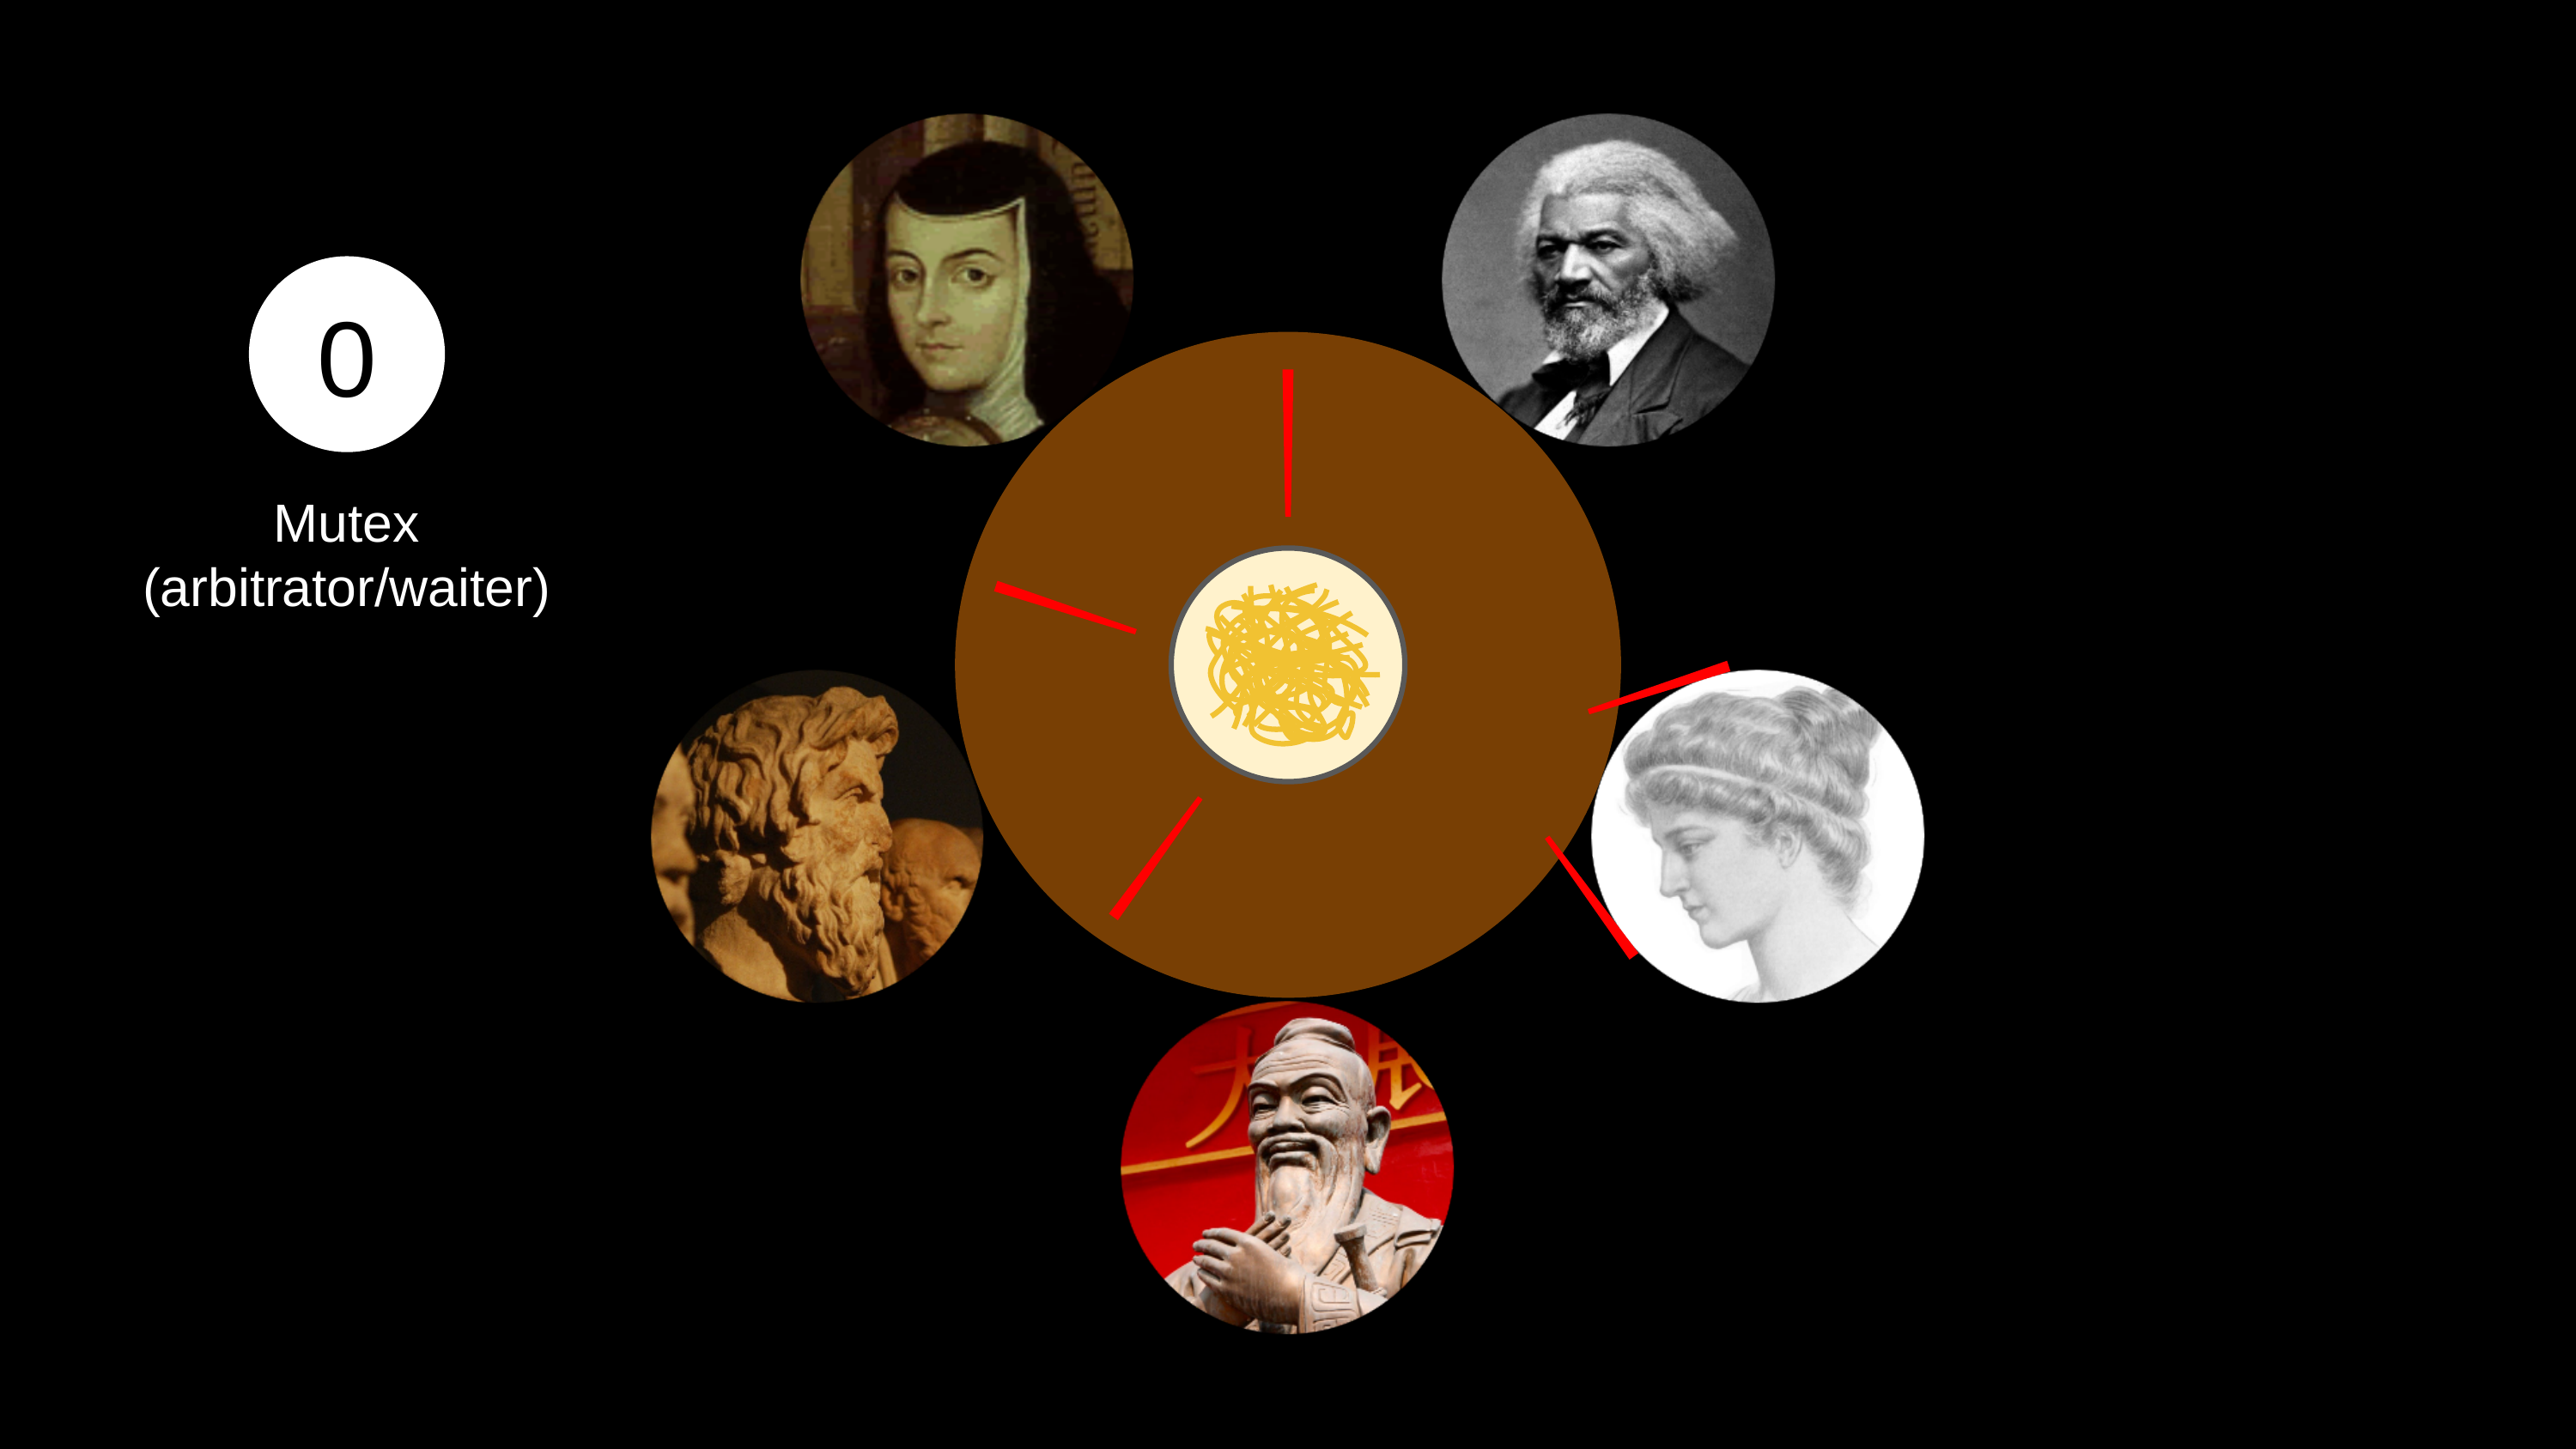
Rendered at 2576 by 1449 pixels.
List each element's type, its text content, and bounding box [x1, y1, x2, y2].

text_box 0 [248, 256, 446, 452]
picture [1586, 664, 1930, 1009]
text_box [955, 331, 1639, 996]
picture [1437, 108, 1781, 452]
text_box [1588, 660, 1731, 715]
picture [1115, 996, 1460, 1340]
text_box Mutex (arbitrator/waiter) [84, 475, 610, 630]
picture [646, 664, 989, 1009]
picture [795, 108, 1139, 452]
